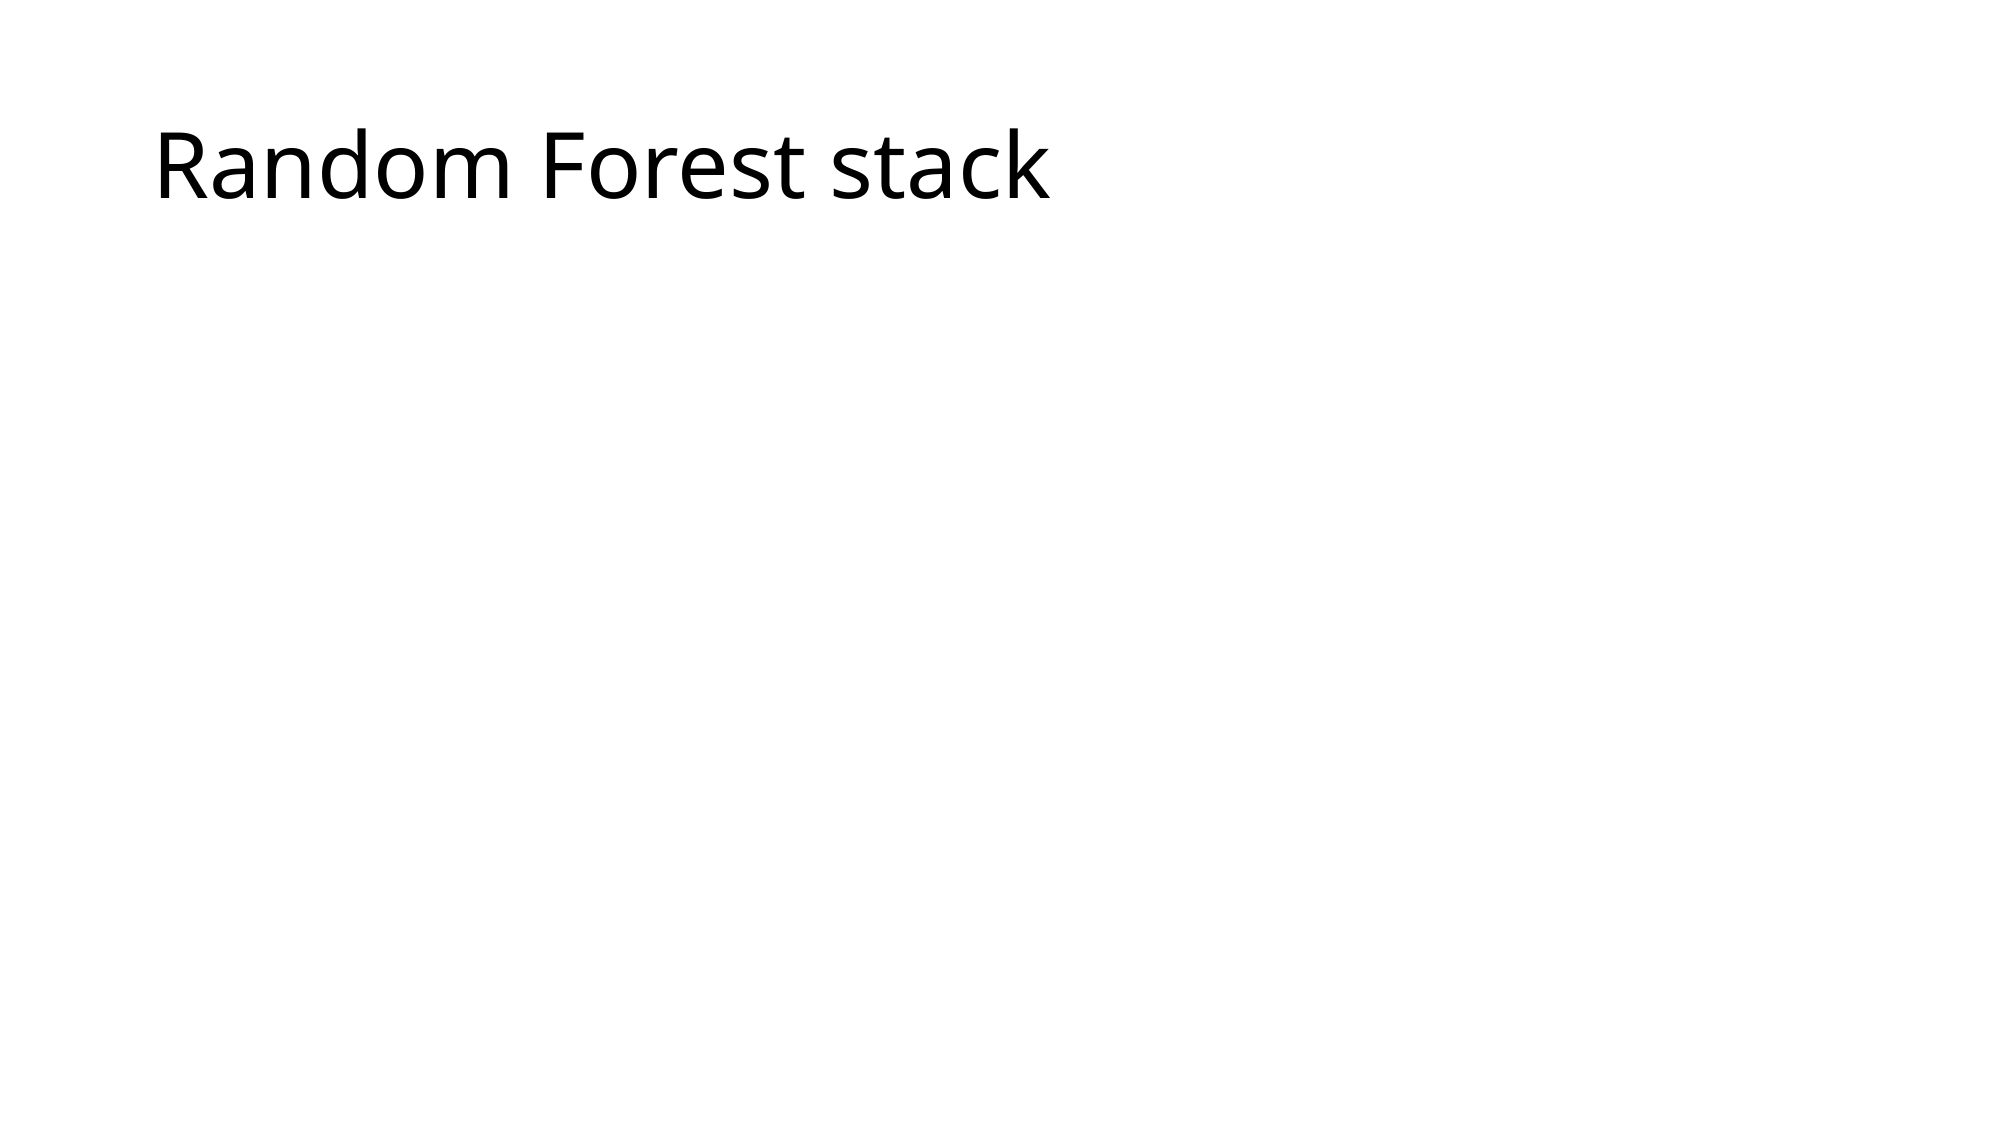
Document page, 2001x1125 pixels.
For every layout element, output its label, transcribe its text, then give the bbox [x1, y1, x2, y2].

title Random Forest stack [137, 59, 1863, 278]
